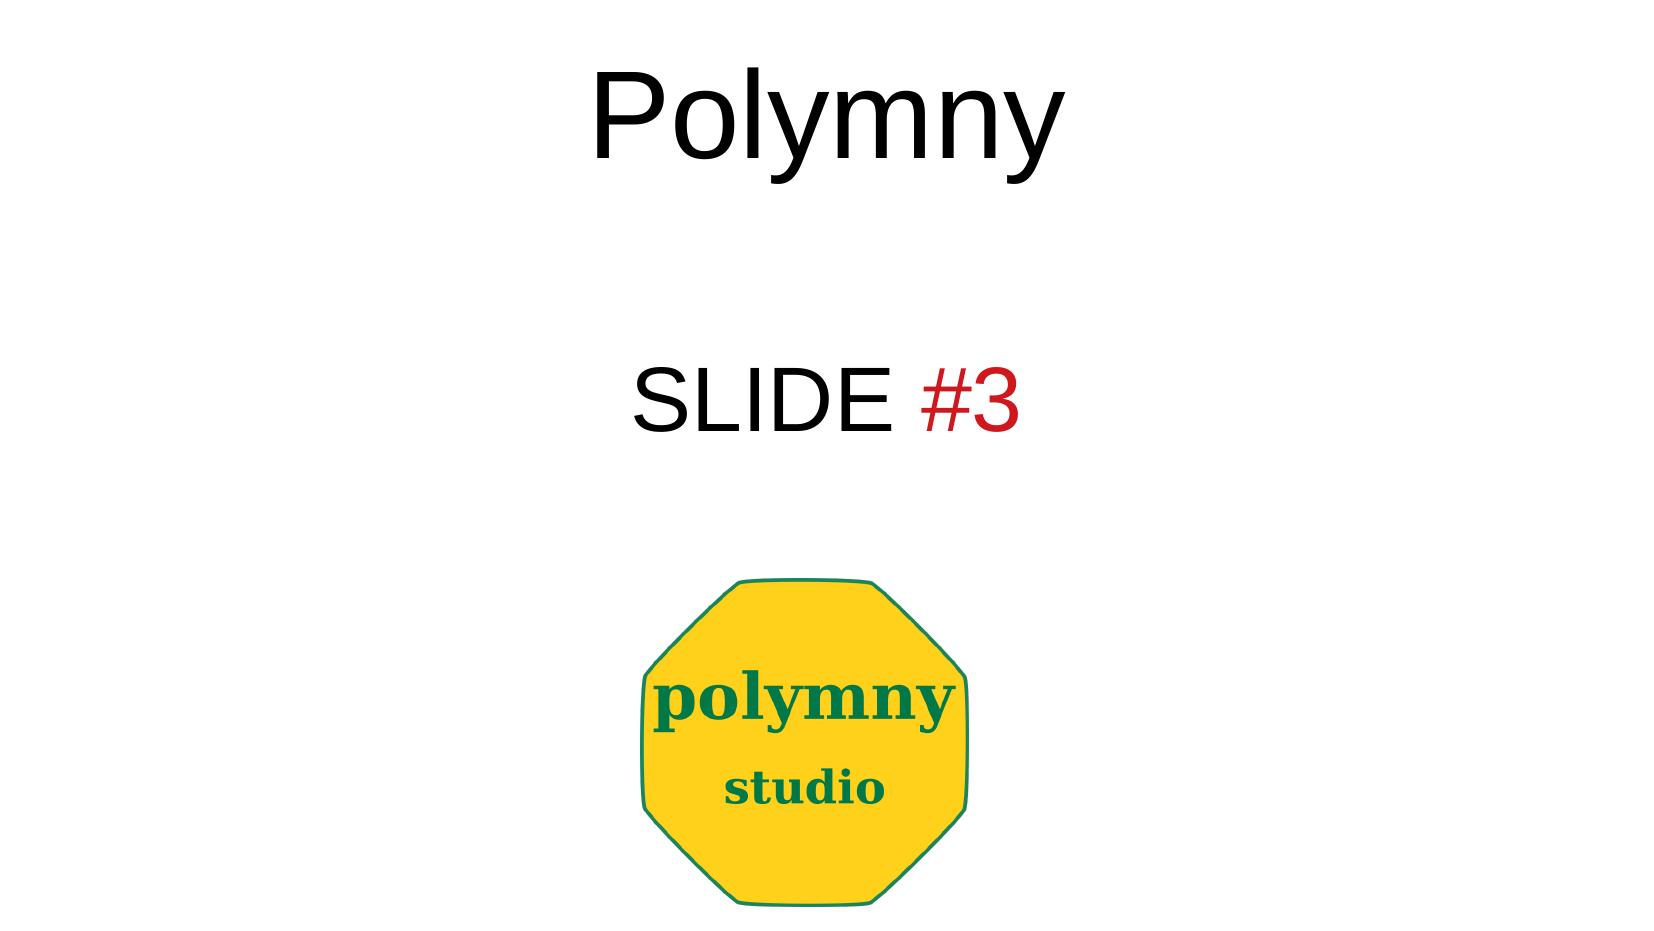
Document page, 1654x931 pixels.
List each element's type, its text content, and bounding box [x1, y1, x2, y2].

title Polymny [82, 37, 1571, 129]
picture [640, 578, 969, 907]
subtitle SLIDE #3 [82, 129, 1571, 670]
